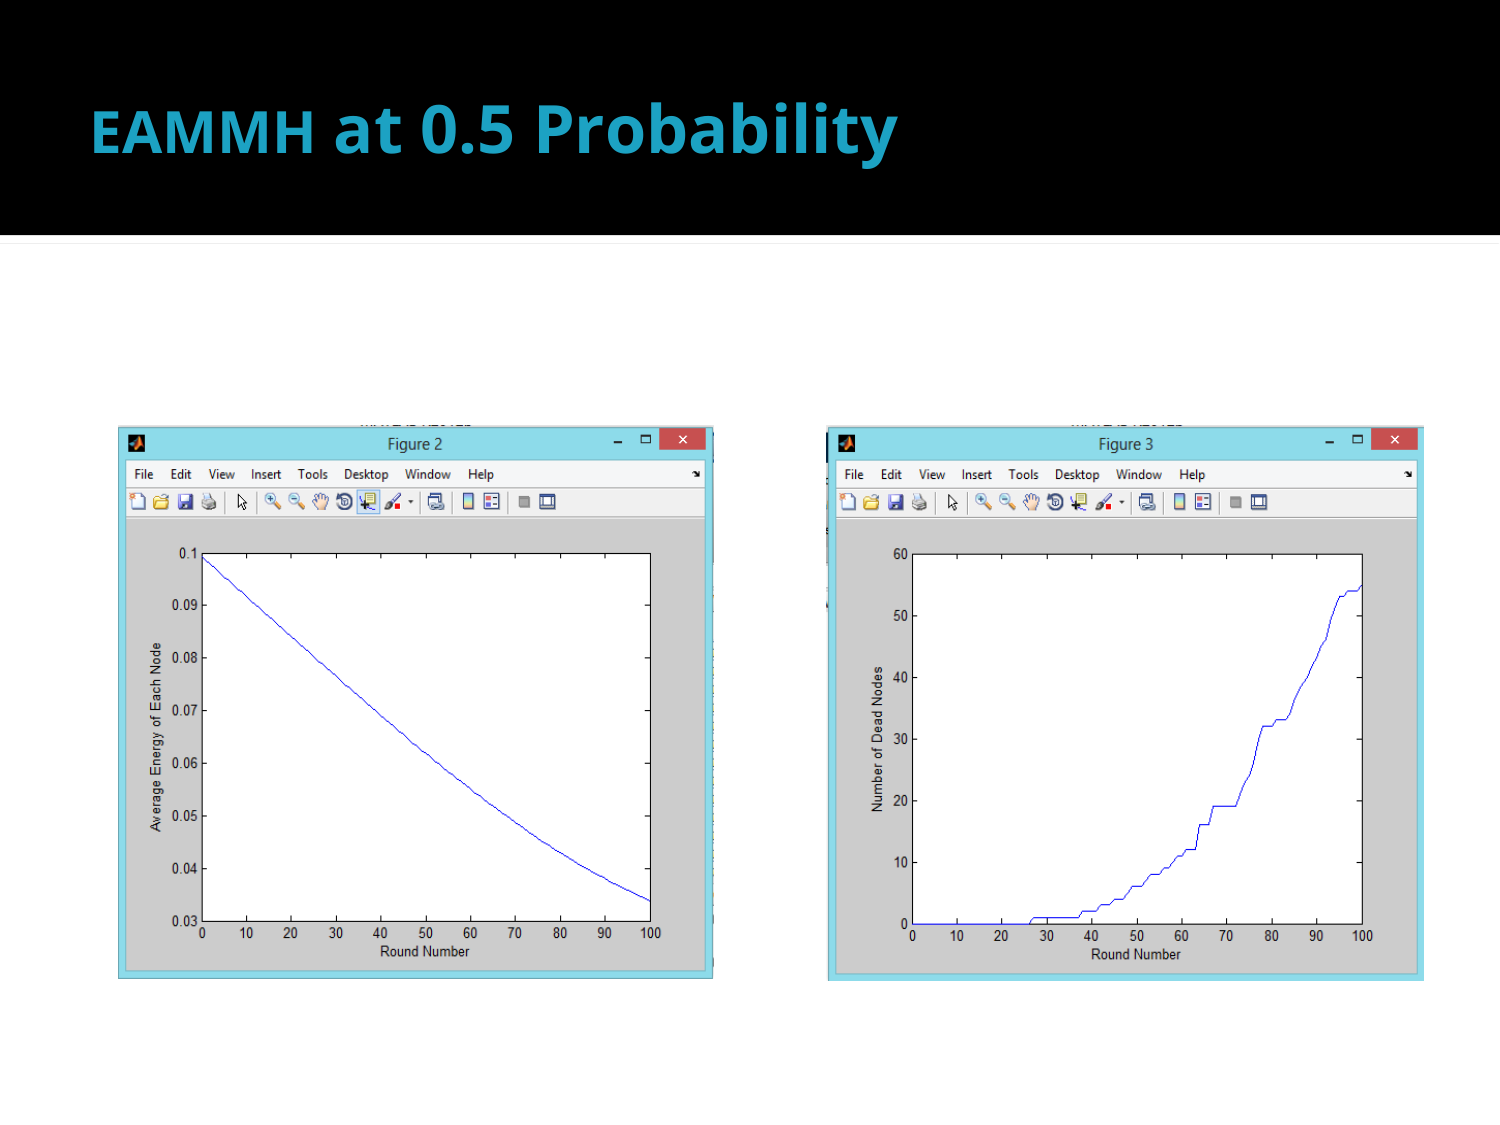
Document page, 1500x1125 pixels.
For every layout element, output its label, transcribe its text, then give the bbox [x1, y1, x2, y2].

title EAMMH at 0.5 Probability [74, 24, 1425, 230]
picture [826, 425, 1424, 981]
picture [118, 425, 714, 979]
